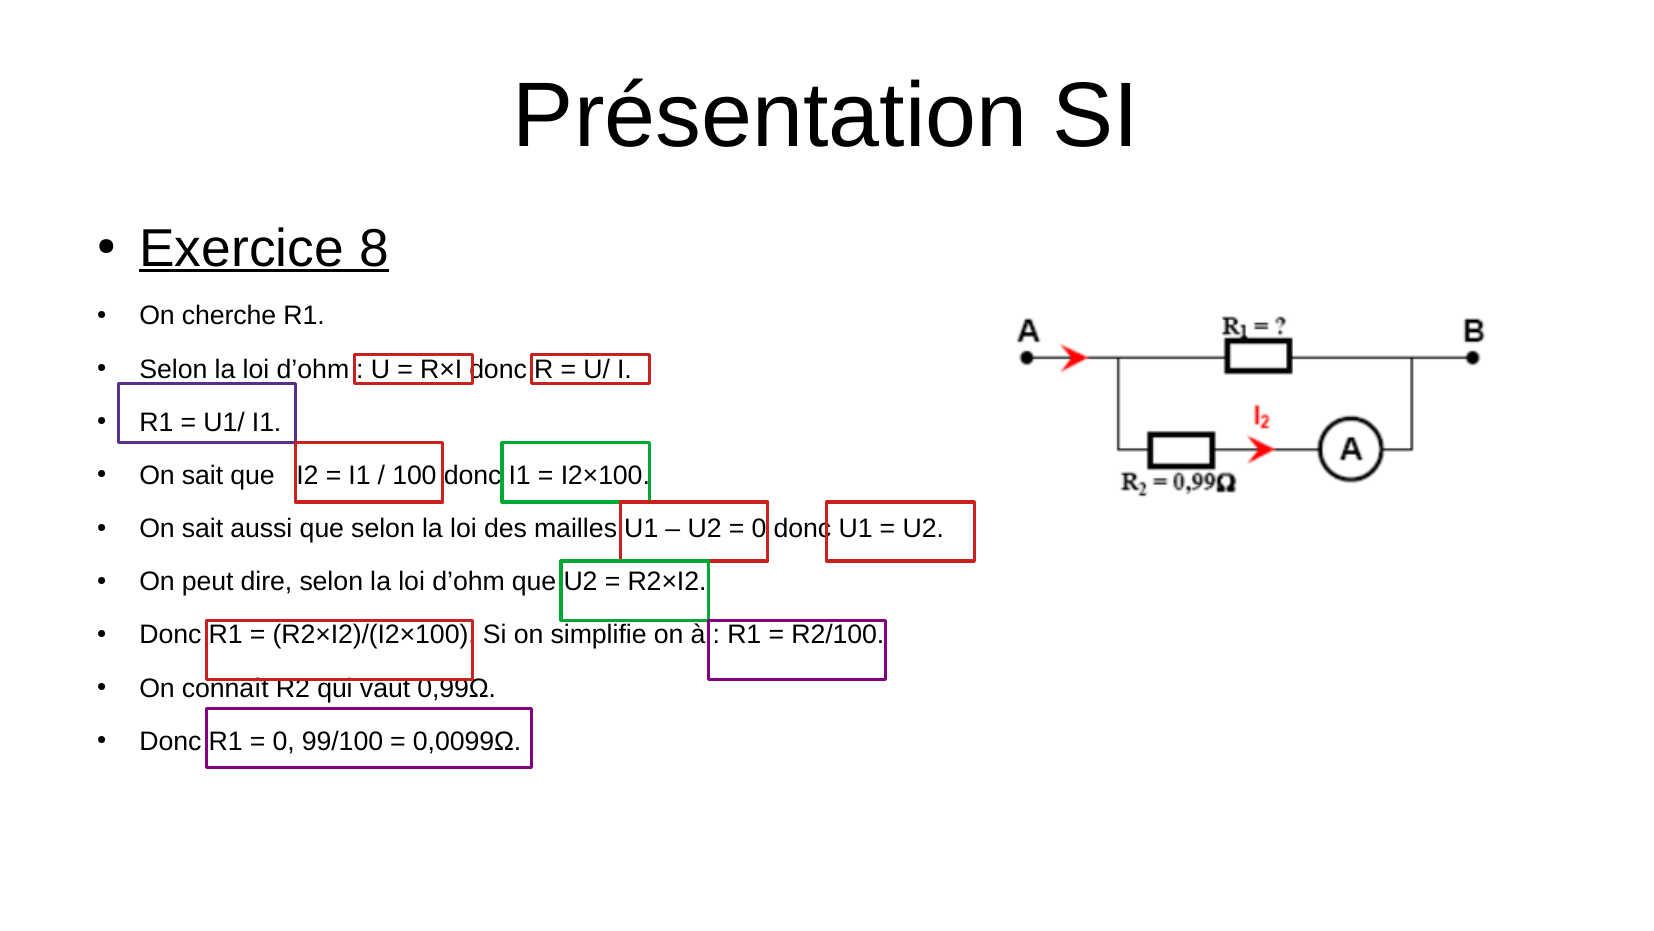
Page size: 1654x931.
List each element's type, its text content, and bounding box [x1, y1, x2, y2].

title Présentation SI [82, 37, 1571, 193]
list Exercice 8 On cherche R1. Selon la loi d’ohm : U = R×I donc R = U/ I. R1 = U1/ I1. On sait que I2 = I1 / 100 donc I1 = I2×100. On sait aussi que selon la loi des mailles U1 – U2 = 0 donc U1 = U2. On peut dire, selon la loi d’ohm que U2 = R2×I2. Donc R1 = (R2×I2)/(I2×100). Si on simplifie on à : R1 = R2/100. On connaît R2 qui vaut 0,99Ω. Donc R1 = 0, 99/100 = 0,0099Ω. [208, 710, 530, 758]
list Exercice 8 On cherche R1. Selon la loi d’ohm : U = R×I donc R = U/ I. R1 = U1/ I1. On sait que I2 = I1 / 100 donc I1 = I2×100. On sait aussi que selon la loi des mailles U1 – U2 = 0 donc U1 = U2. On peut dire, selon la loi d’ohm que U2 = R2×I2. Donc R1 = (R2×I2)/(I2×100). Si on simplifie on à : R1 = R2/100. On connaît R2 qui vaut 0,99Ω. Donc R1 = 0, 99/100 = 0,0099Ω. [82, 217, 1571, 758]
picture [1003, 309, 1492, 502]
